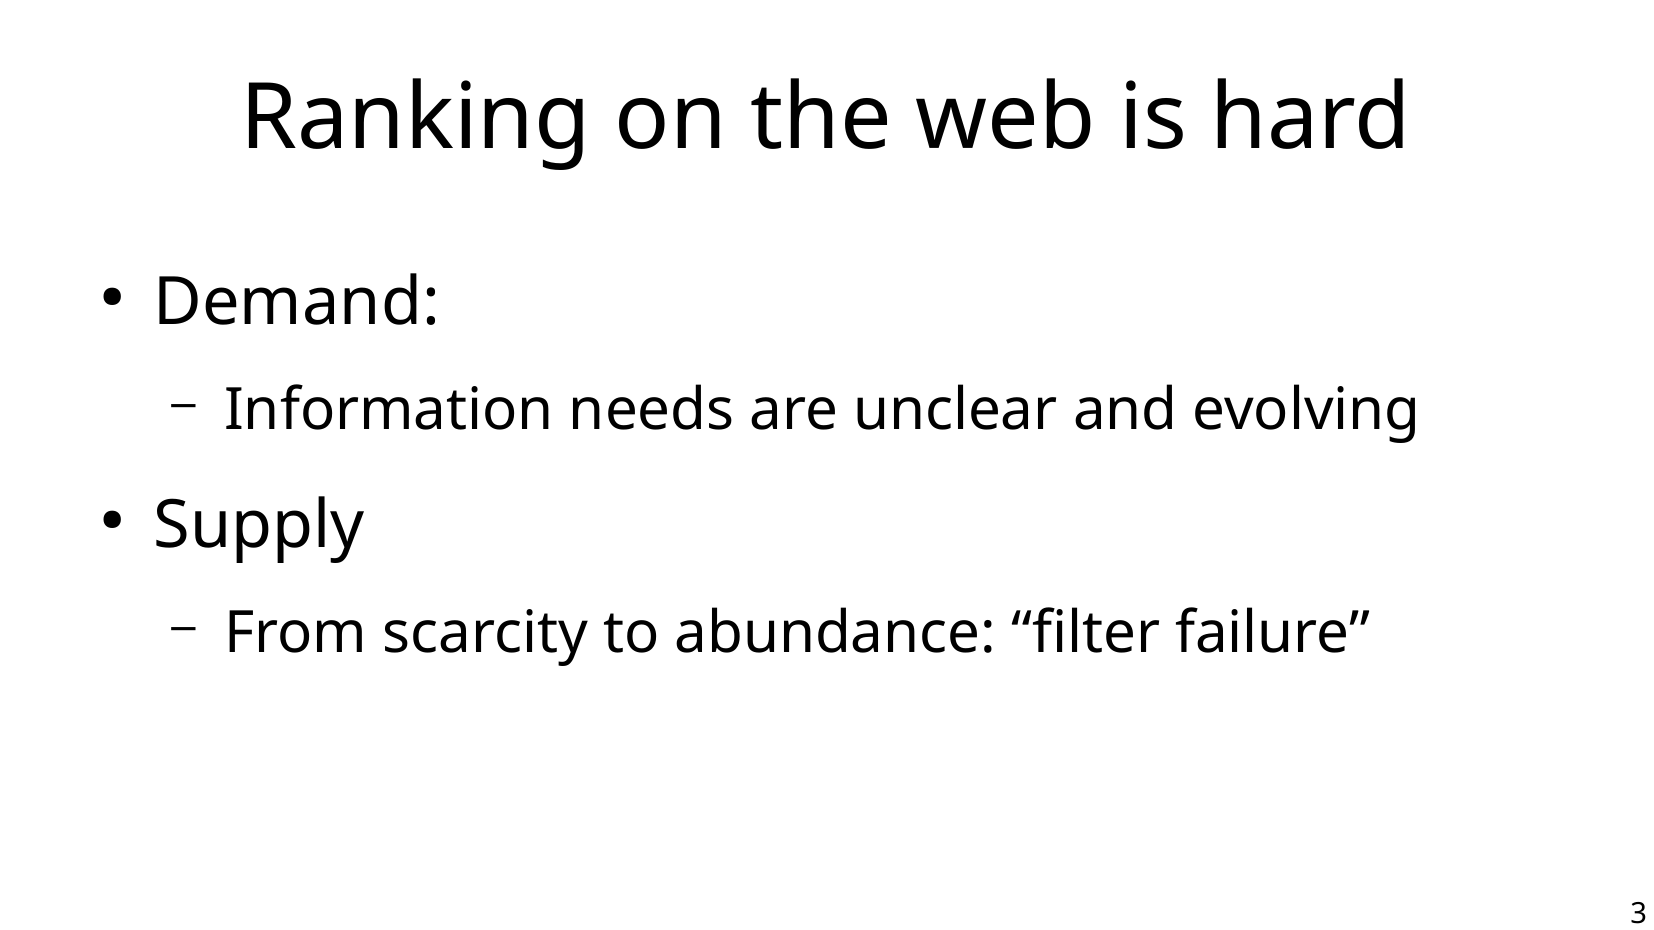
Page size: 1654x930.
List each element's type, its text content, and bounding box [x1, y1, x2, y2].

title Ranking on the web is hard [82, 1, 1571, 225]
list Demand: Information needs are unclear and evolving Supply From scarcity to abundance: “filter failure” [82, 252, 1571, 793]
